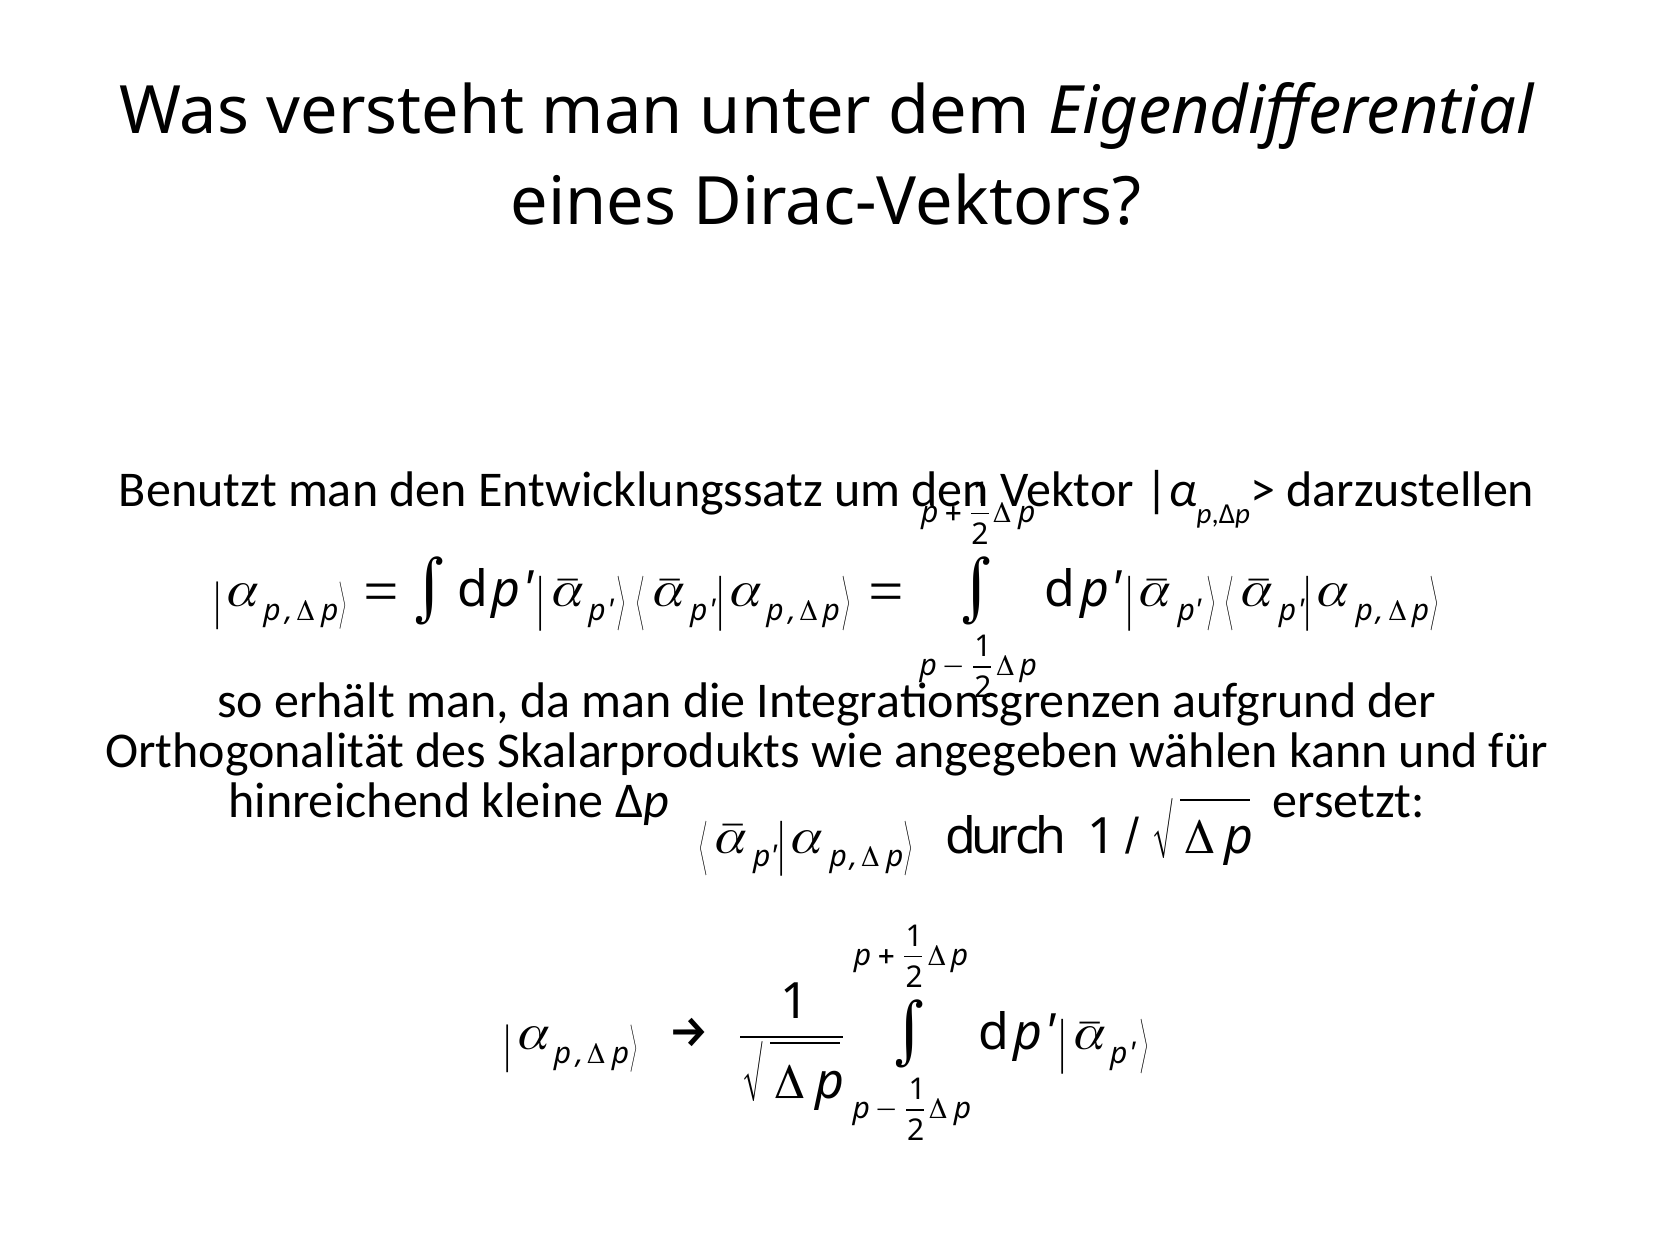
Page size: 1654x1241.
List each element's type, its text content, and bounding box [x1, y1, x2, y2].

title Was versteht man unter dem Eigendifferential eines Dirac-Vektors? [82, 49, 1571, 257]
subtitle Benutzt man den Entwicklungssatz um den Vektor |αp,Δp> darzustellen so erhält man, da man die Integrationsgrenzen aufgrund der Orthogonalität des Skalarprodukts wie angegeben wählen kann und für hinreichend kleine Δp ersetzt: [82, 290, 1571, 1010]
chart [692, 795, 1257, 878]
chart [494, 918, 1159, 1149]
chart [203, 475, 1450, 706]
